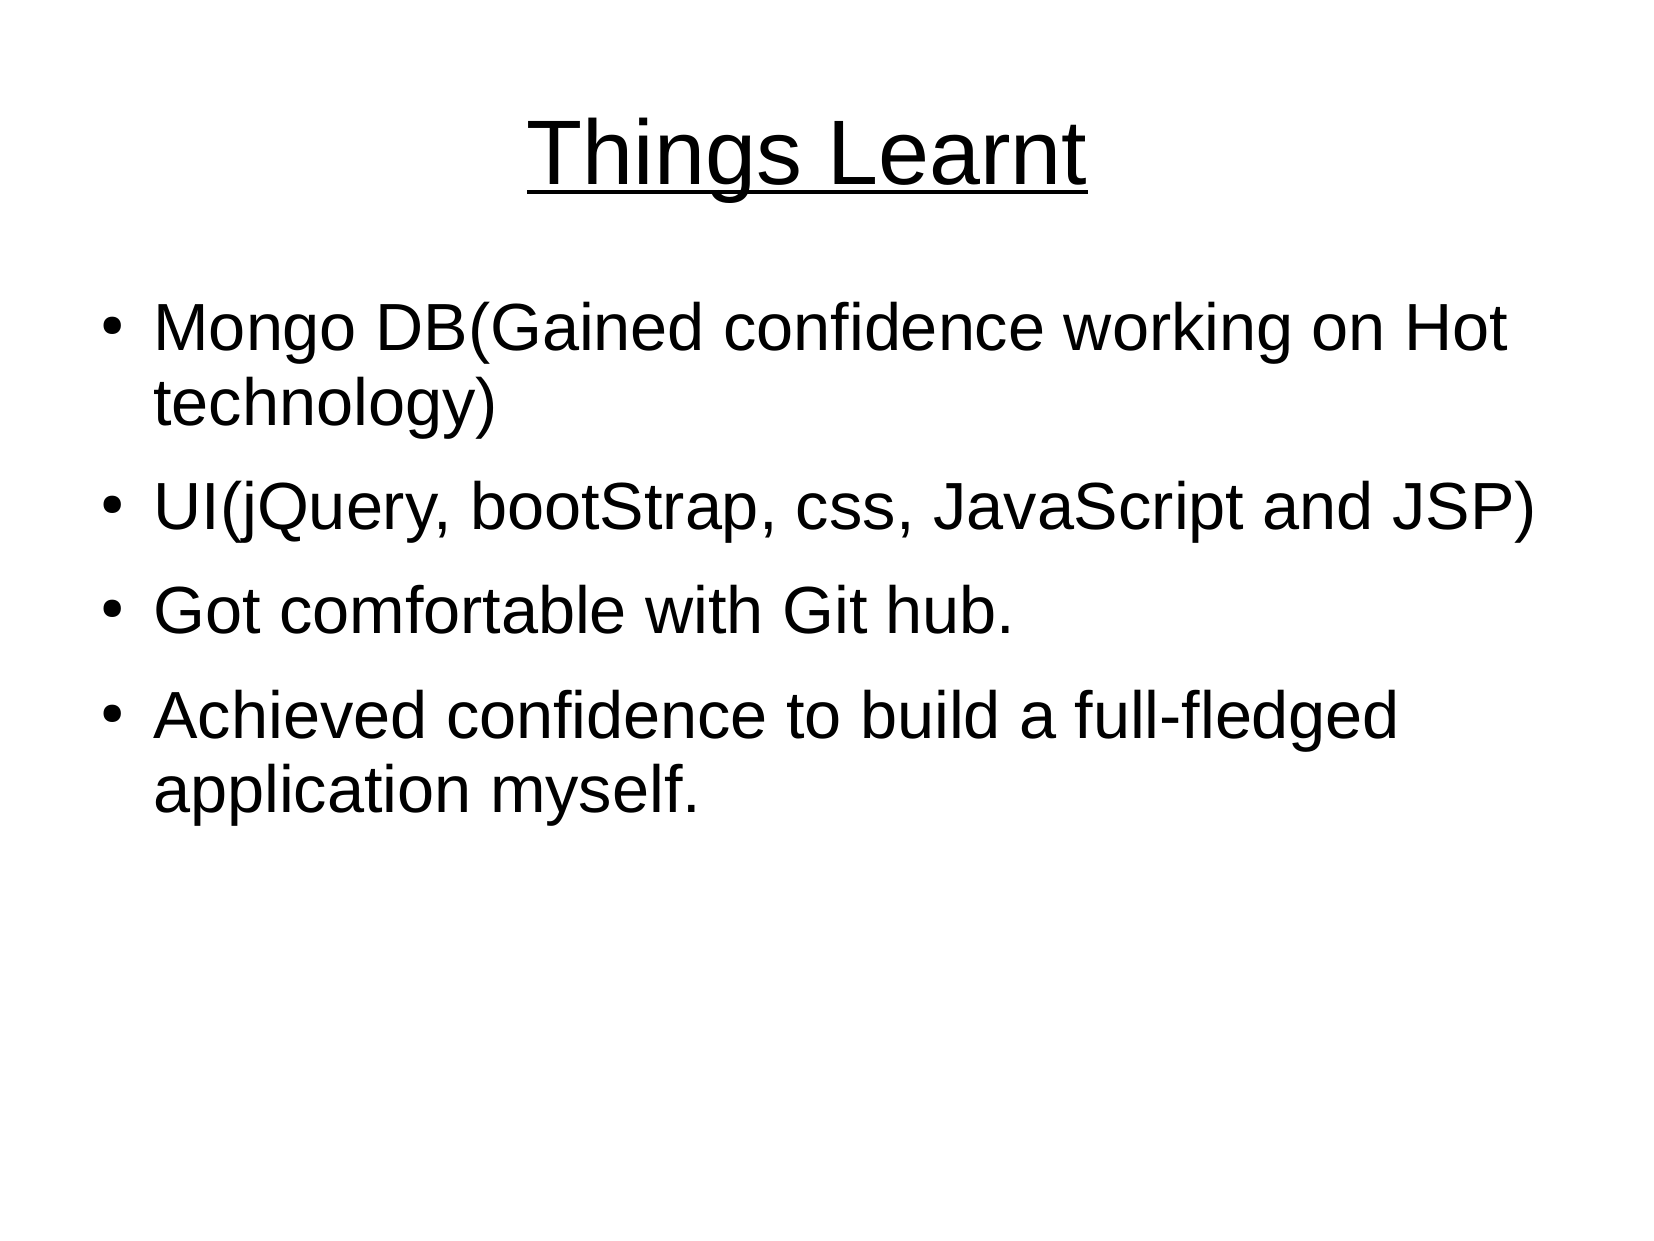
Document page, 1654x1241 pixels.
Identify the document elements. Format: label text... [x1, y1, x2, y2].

list Mongo DB(Gained confidence working on Hot technology) UI(jQuery, bootStrap, css, JavaScript and JSP) Got comfortable with Git hub. Achieved confidence to build a full-fledged application myself. [82, 290, 1571, 1109]
title Things Learnt [82, 49, 1571, 257]
